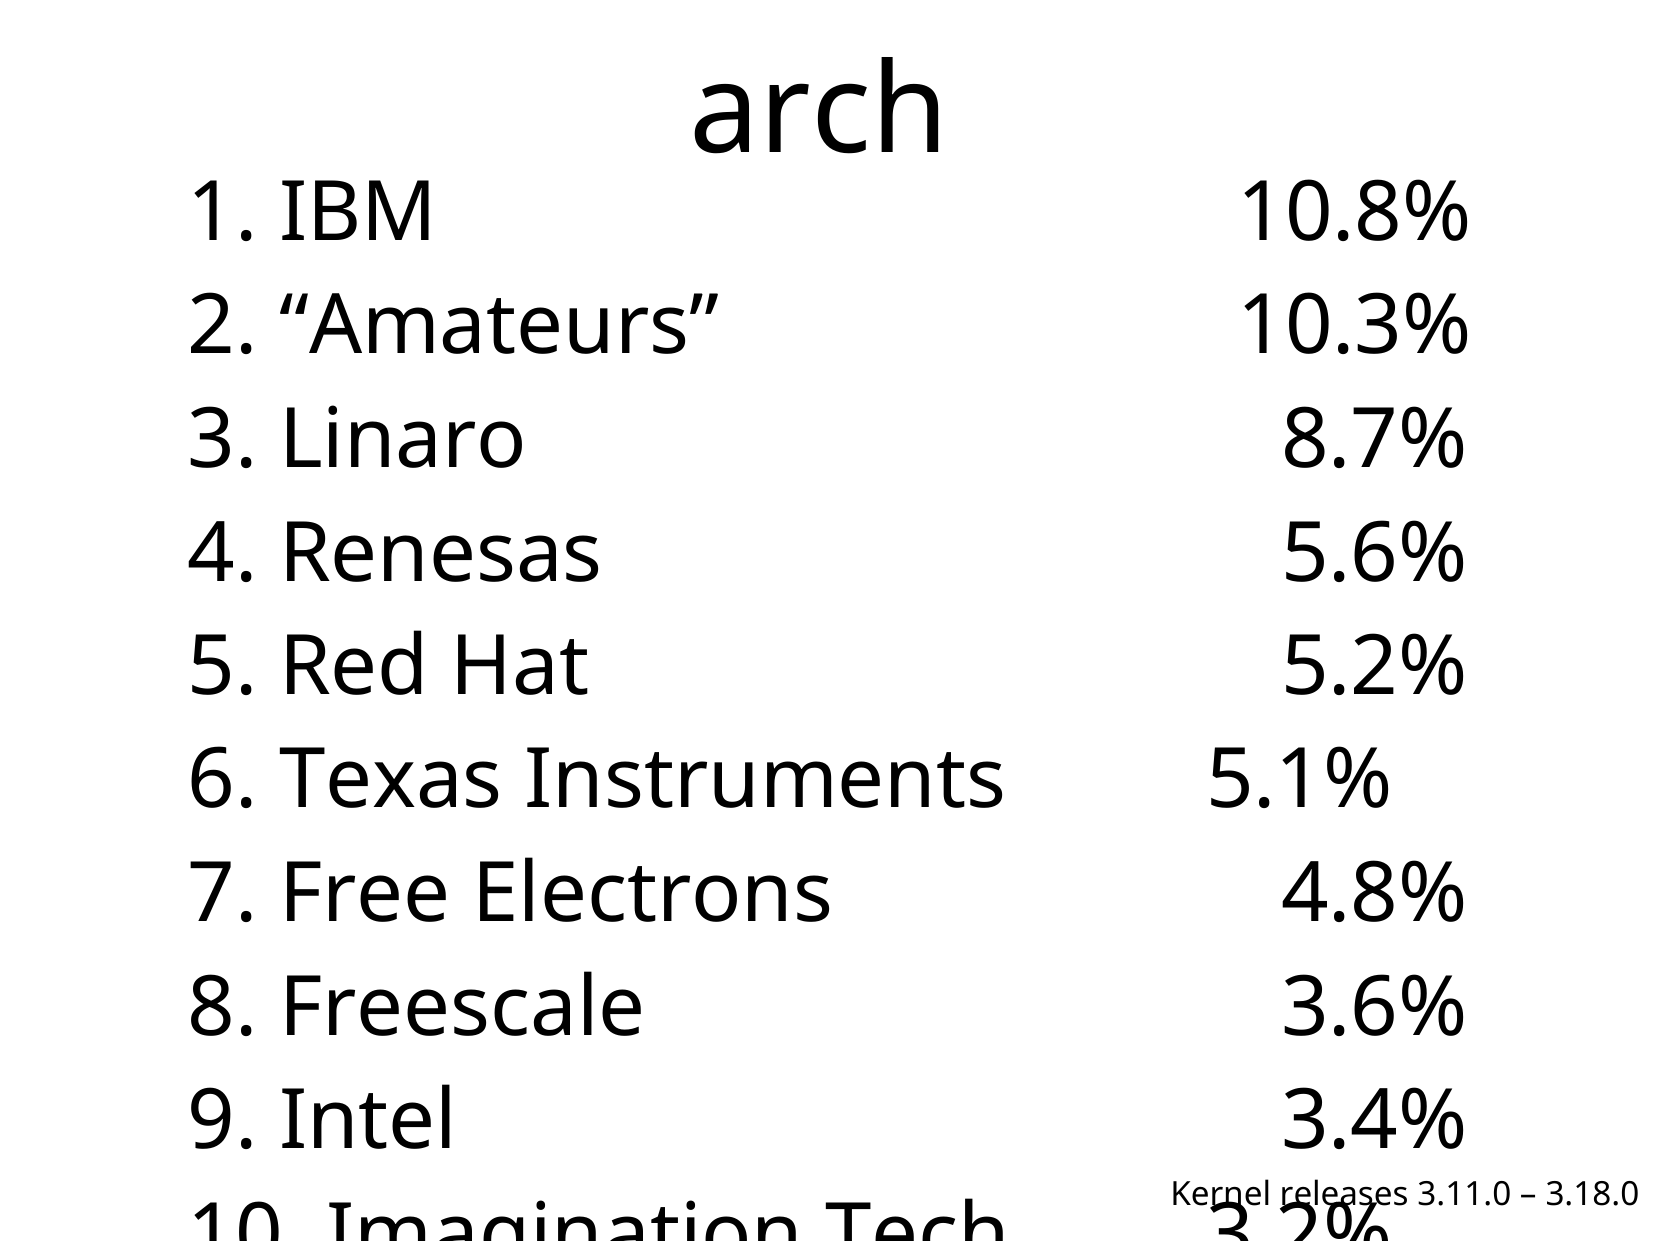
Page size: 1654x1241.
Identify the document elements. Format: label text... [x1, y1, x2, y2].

text_box arch [674, 11, 979, 144]
text_box 1. IBM 10.8% 2. “Amateurs” 10.3% 3. Linaro 8.7% 4. Renesas 5.6% 5. Red Hat 5.2% 6. Texas Instruments 5.1% 7. Free Electrons 4.8% 8. Freescale 3.6% 9. Intel 3.4% 10. Imagination Tech 3.2% [172, 144, 1489, 1157]
text_box Kernel releases 3.11.0 – 3.18.0 [1155, 1162, 1654, 1218]
